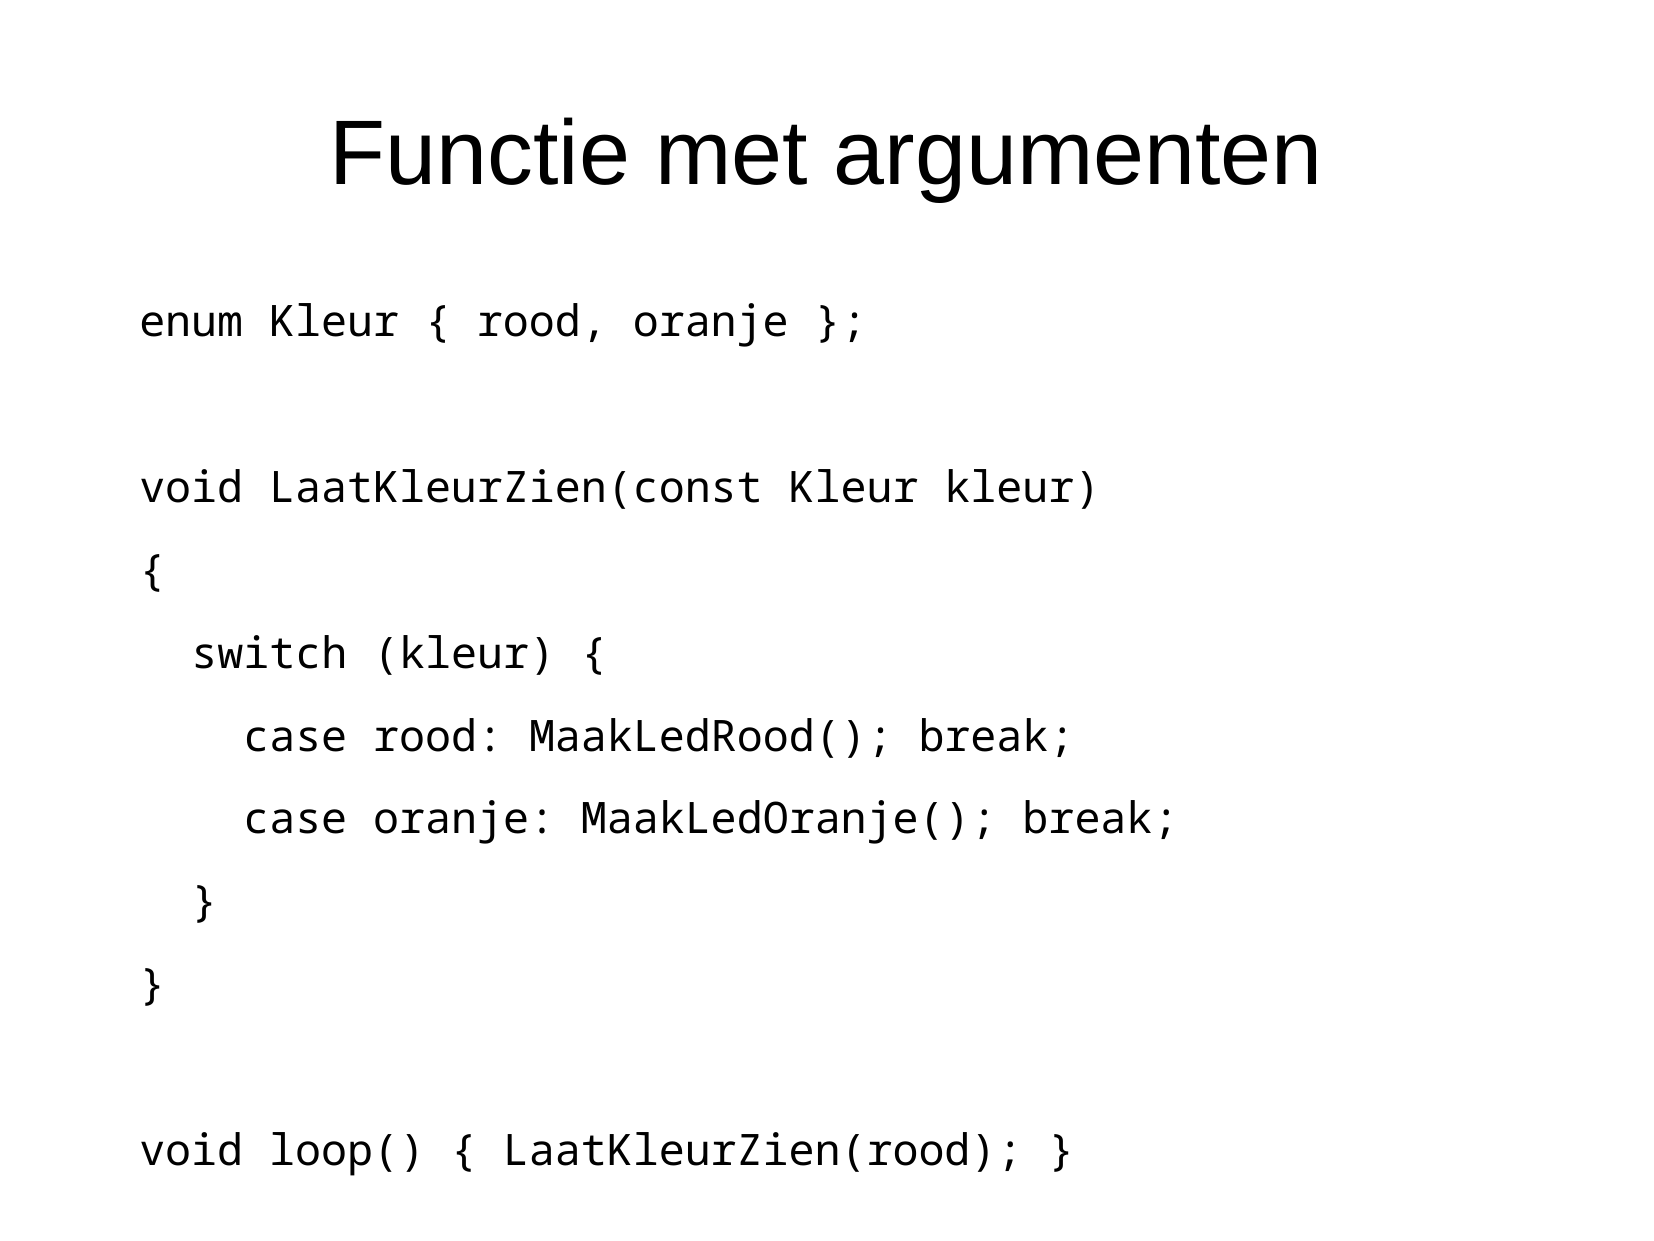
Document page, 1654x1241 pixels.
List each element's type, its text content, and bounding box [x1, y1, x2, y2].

list enum Kleur { rood, oranje }; void LaatKleurZien(const Kleur kleur) { switch (kleur) { case rood: MaakLedRood(); break; case oranje: MaakLedOranje(); break; } } void loop() { LaatKleurZien(rood); } [82, 290, 1606, 1186]
title Functie met argumenten [82, 49, 1571, 257]
